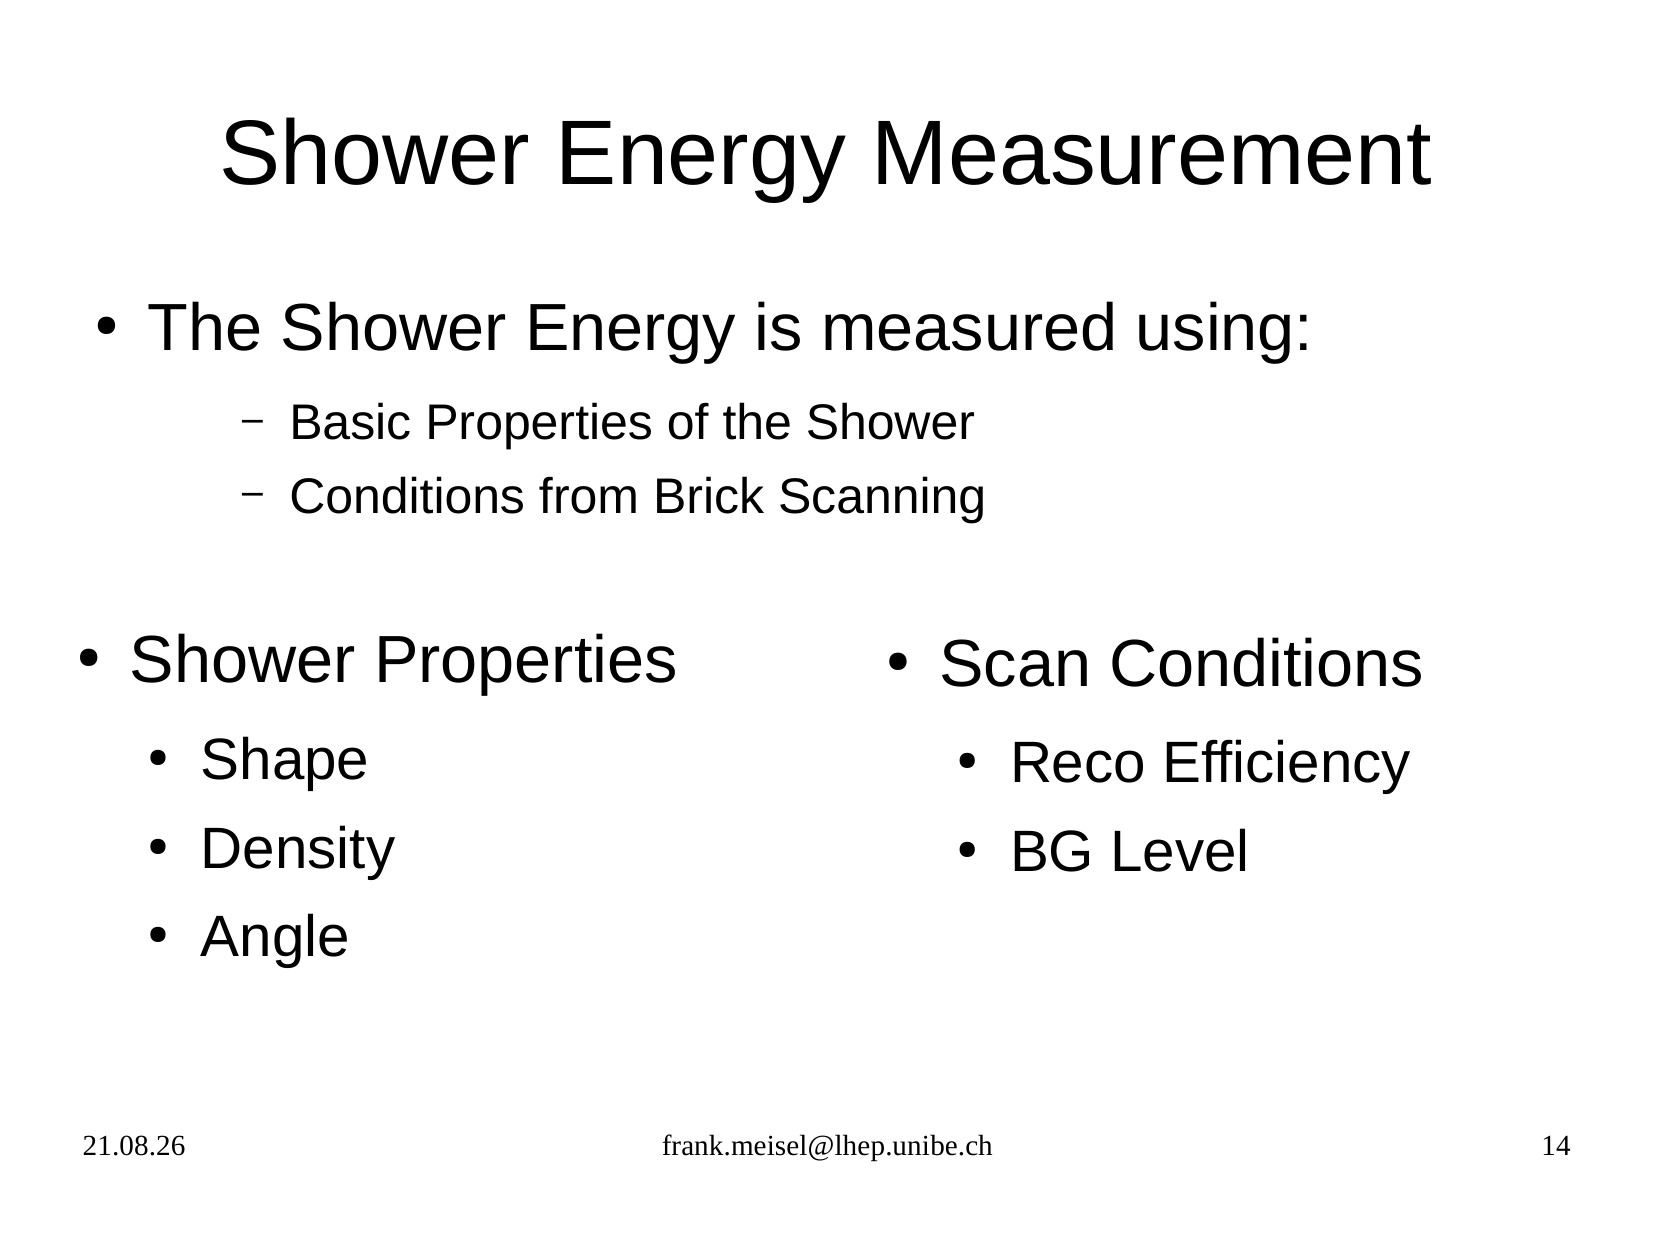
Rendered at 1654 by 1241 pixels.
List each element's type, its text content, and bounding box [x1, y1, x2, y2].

title Shower Energy Measurement [82, 49, 1571, 257]
list Shower Properties Shape Density Angle [59, 622, 786, 1241]
list The Shower Energy is measured using: Basic Properties of the Shower Conditions from Brick Scanning [76, 290, 1530, 562]
list Scan Conditions Reco Efficiency BG Level [868, 625, 1595, 1241]
